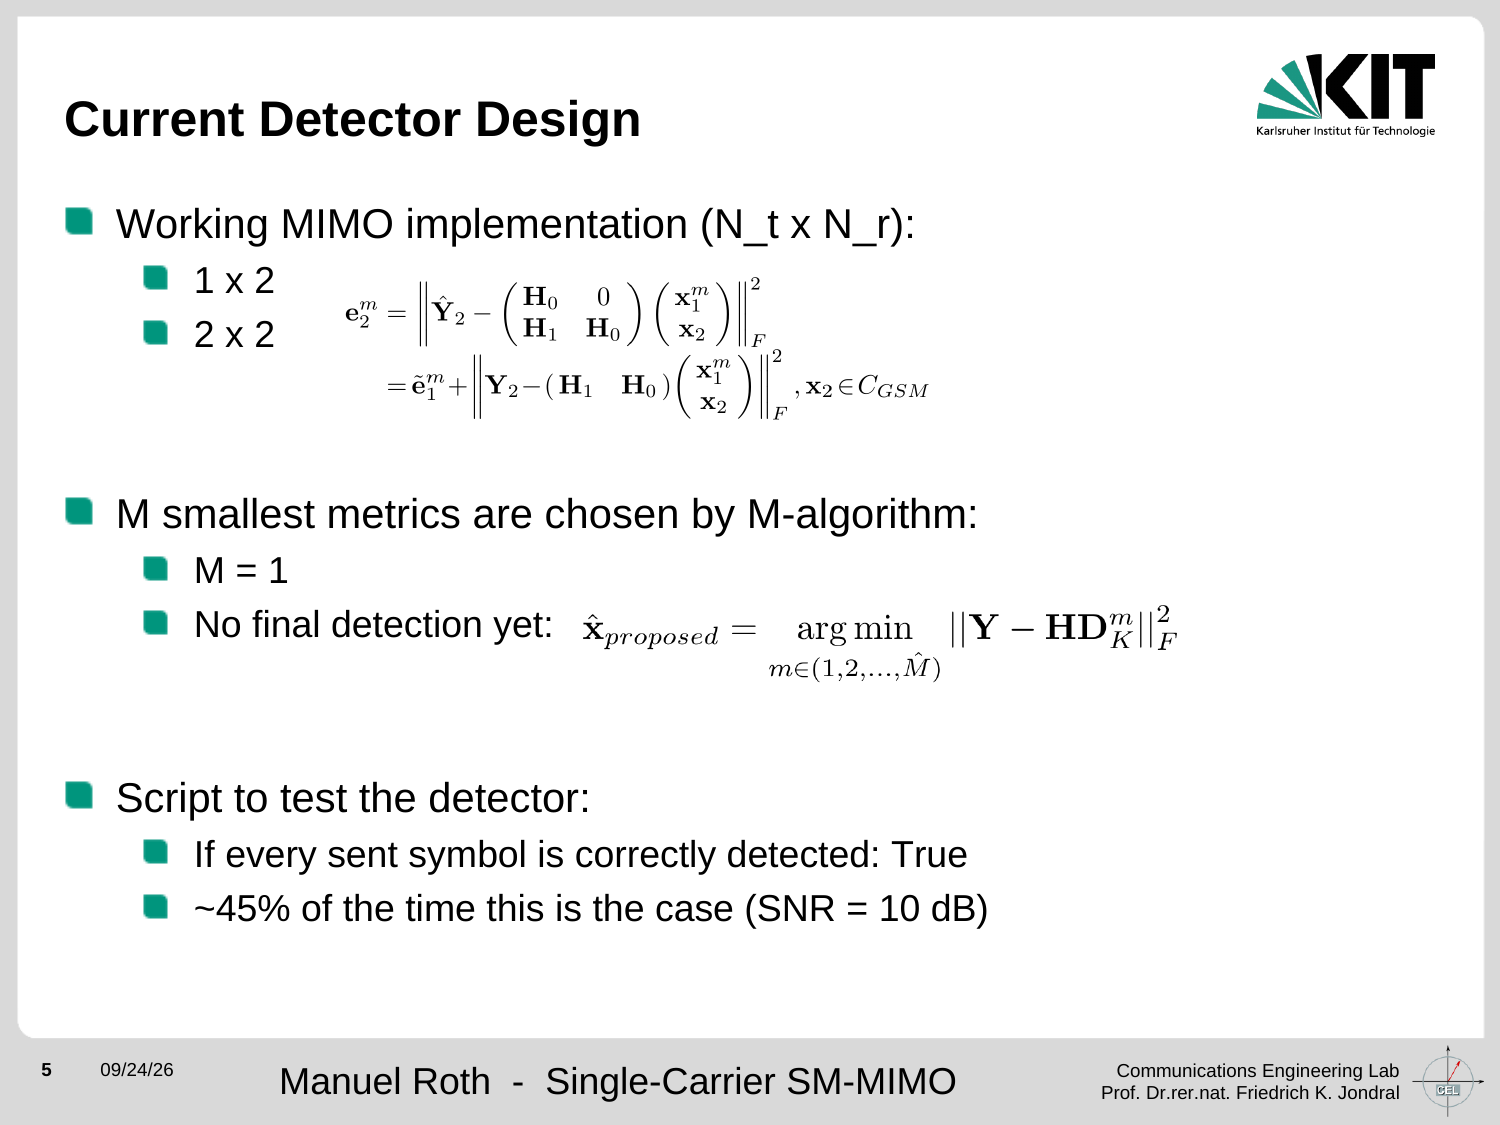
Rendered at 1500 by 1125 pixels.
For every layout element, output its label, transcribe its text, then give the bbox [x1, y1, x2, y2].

title Current Detector Design [64, 54, 1198, 147]
picture [0, 0, 1500, 1125]
list Working MIMO implementation (N_t x N_r): 1 x 2 2 x 2 M smallest metrics are chosen by M-algorithm: M = 1 No final detection yet: Script to test the detector: If every sent symbol is correctly detected: True ~45% of the time this is the case (SNR = 10 dB) [64, 196, 1436, 1000]
